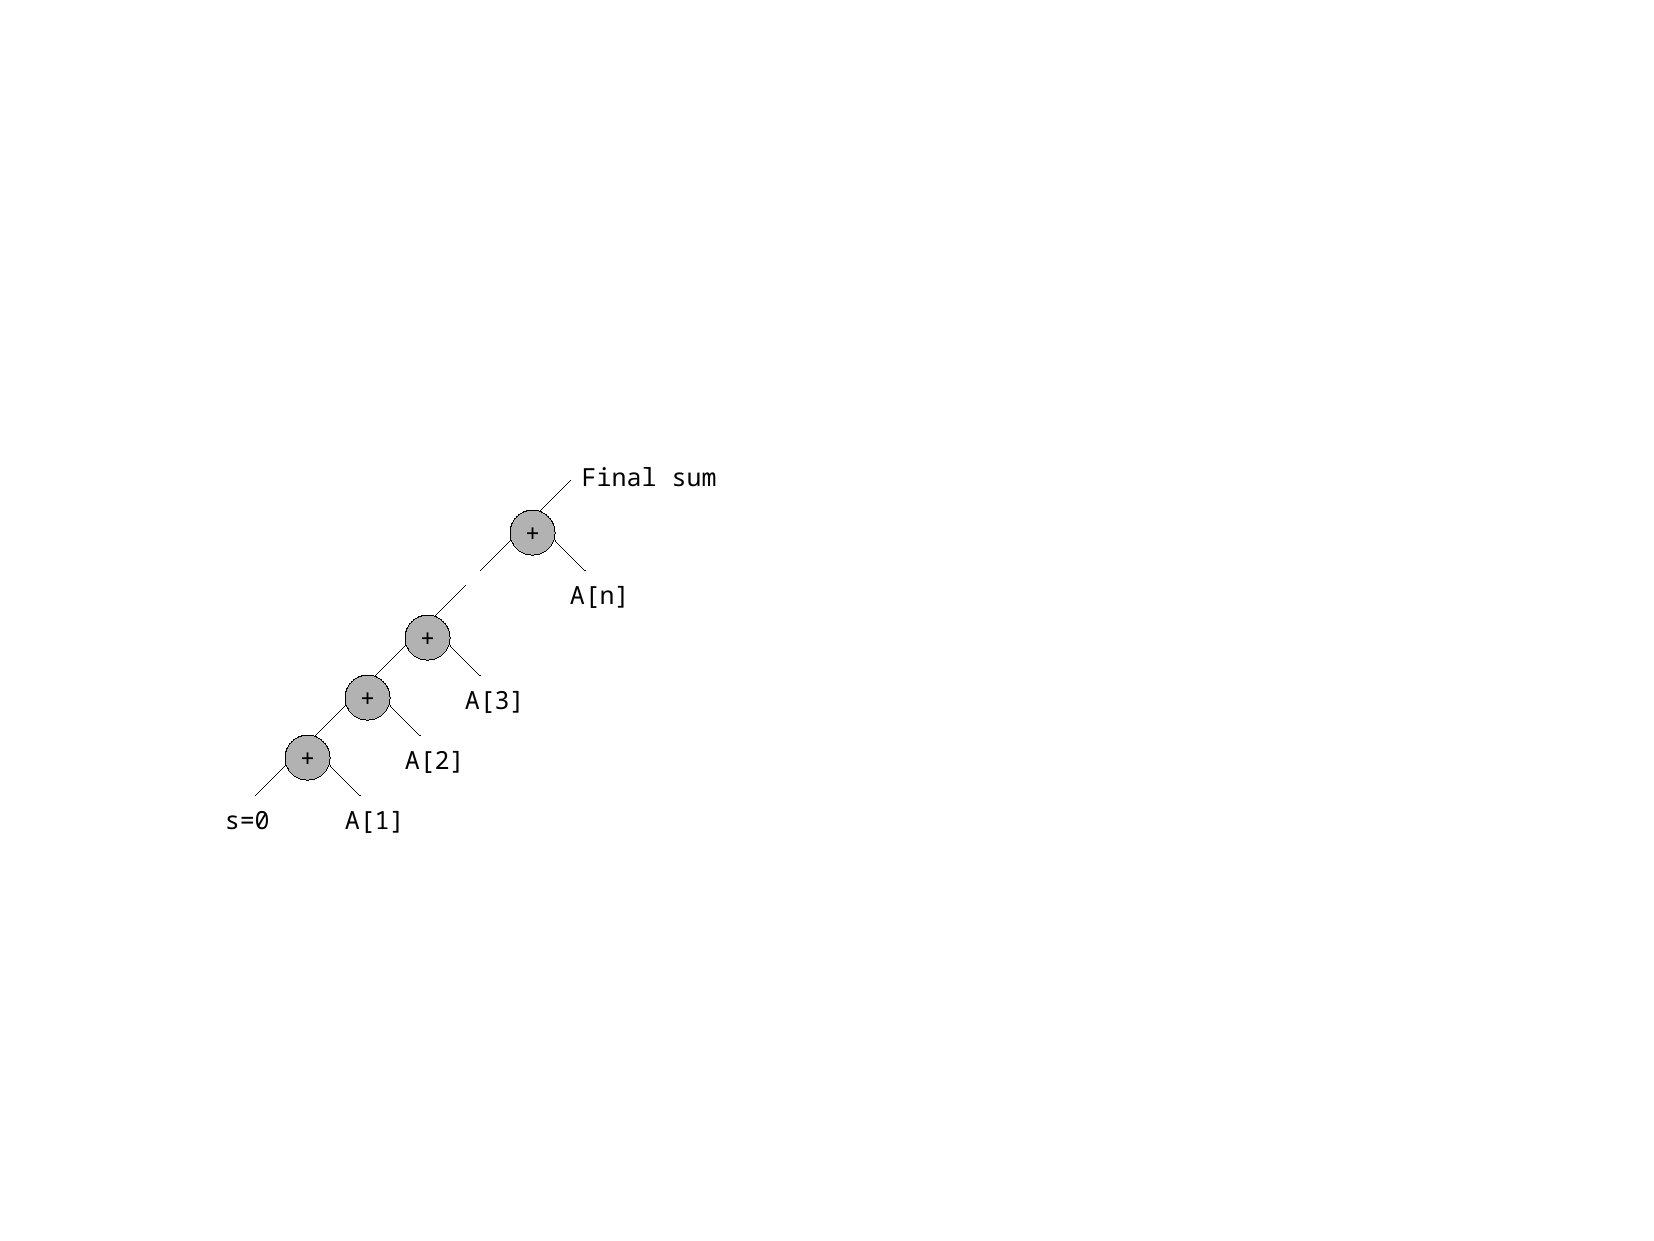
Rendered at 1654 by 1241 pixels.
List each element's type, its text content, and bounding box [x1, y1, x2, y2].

text_box Final sum [566, 451, 736, 524]
text_box + [345, 675, 391, 721]
text_box A[n] [555, 570, 676, 642]
text_box A[3] [450, 675, 541, 721]
text_box + [405, 615, 451, 661]
text_box A[1] [330, 795, 421, 841]
text_box A[2] [390, 735, 481, 781]
text_box + [510, 510, 556, 556]
text_box + [285, 735, 331, 781]
text_box s=0 [210, 795, 286, 841]
